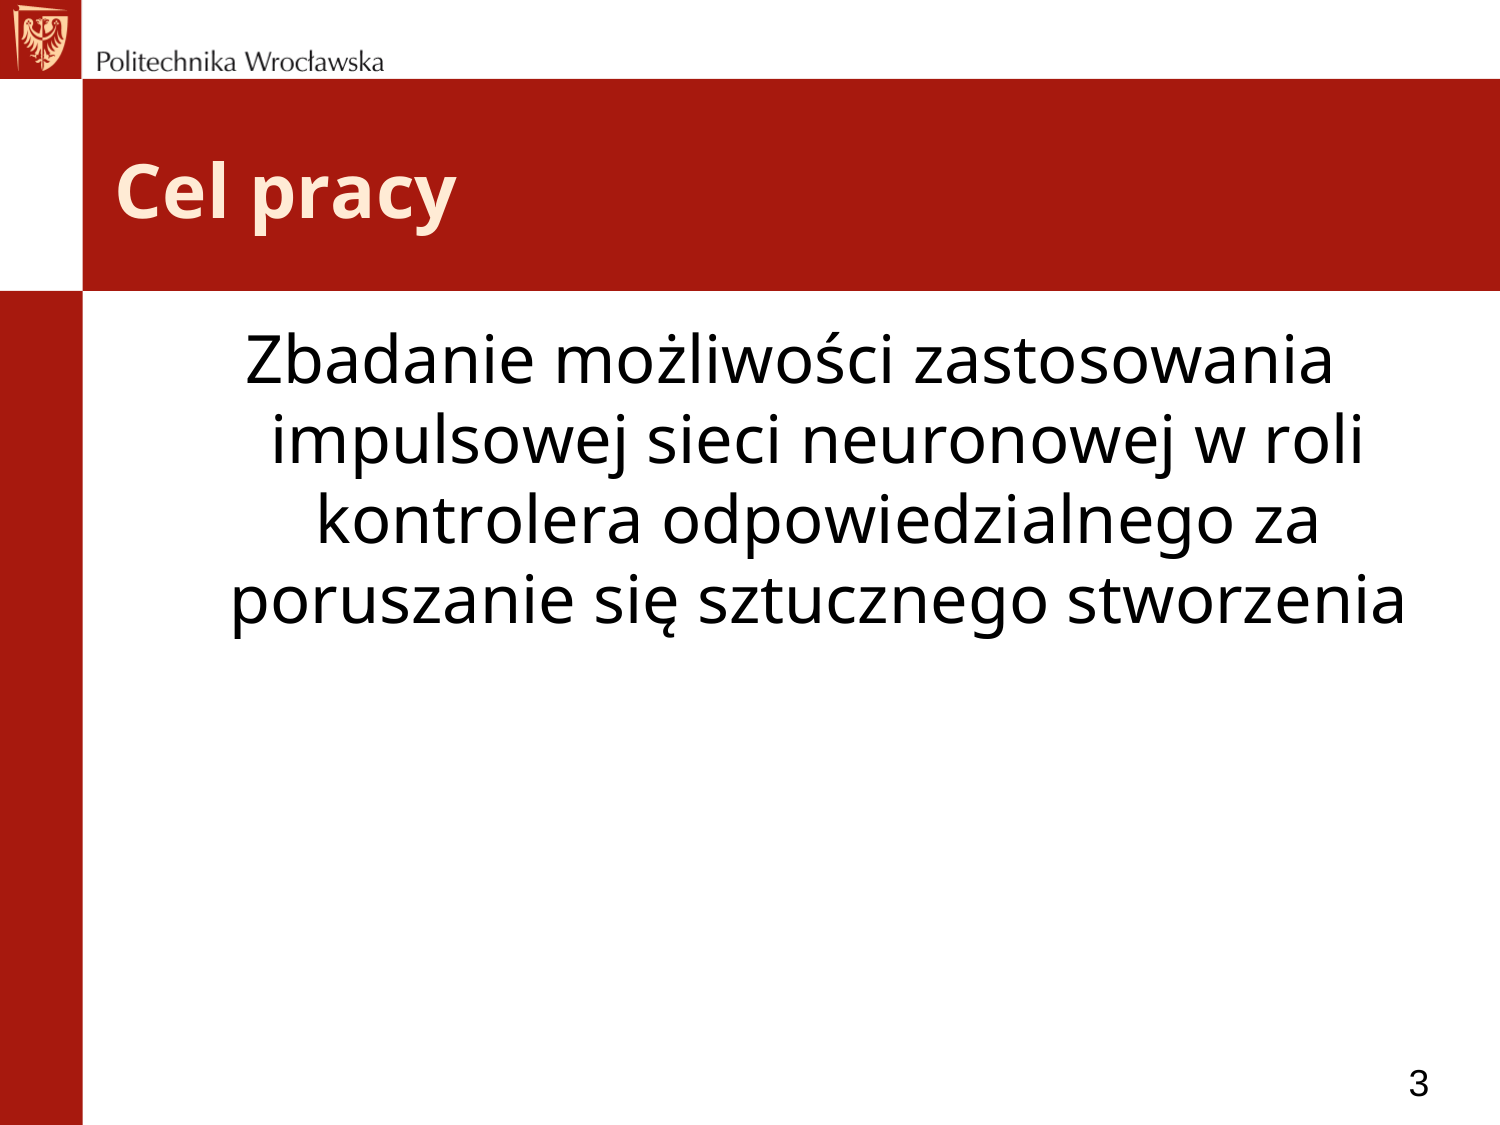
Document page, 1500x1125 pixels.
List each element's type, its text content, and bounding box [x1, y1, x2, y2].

text_box <number> [1393, 1051, 1499, 1122]
picture [0, 0, 384, 79]
title Cel pracy [100, 103, 1483, 274]
list Zbadanie możliwości zastosowania impulsowej sieci neuronowej w roli kontrolera odpowiedzialnego za poruszanie się sztucznego stworzenia [100, 308, 1483, 1052]
